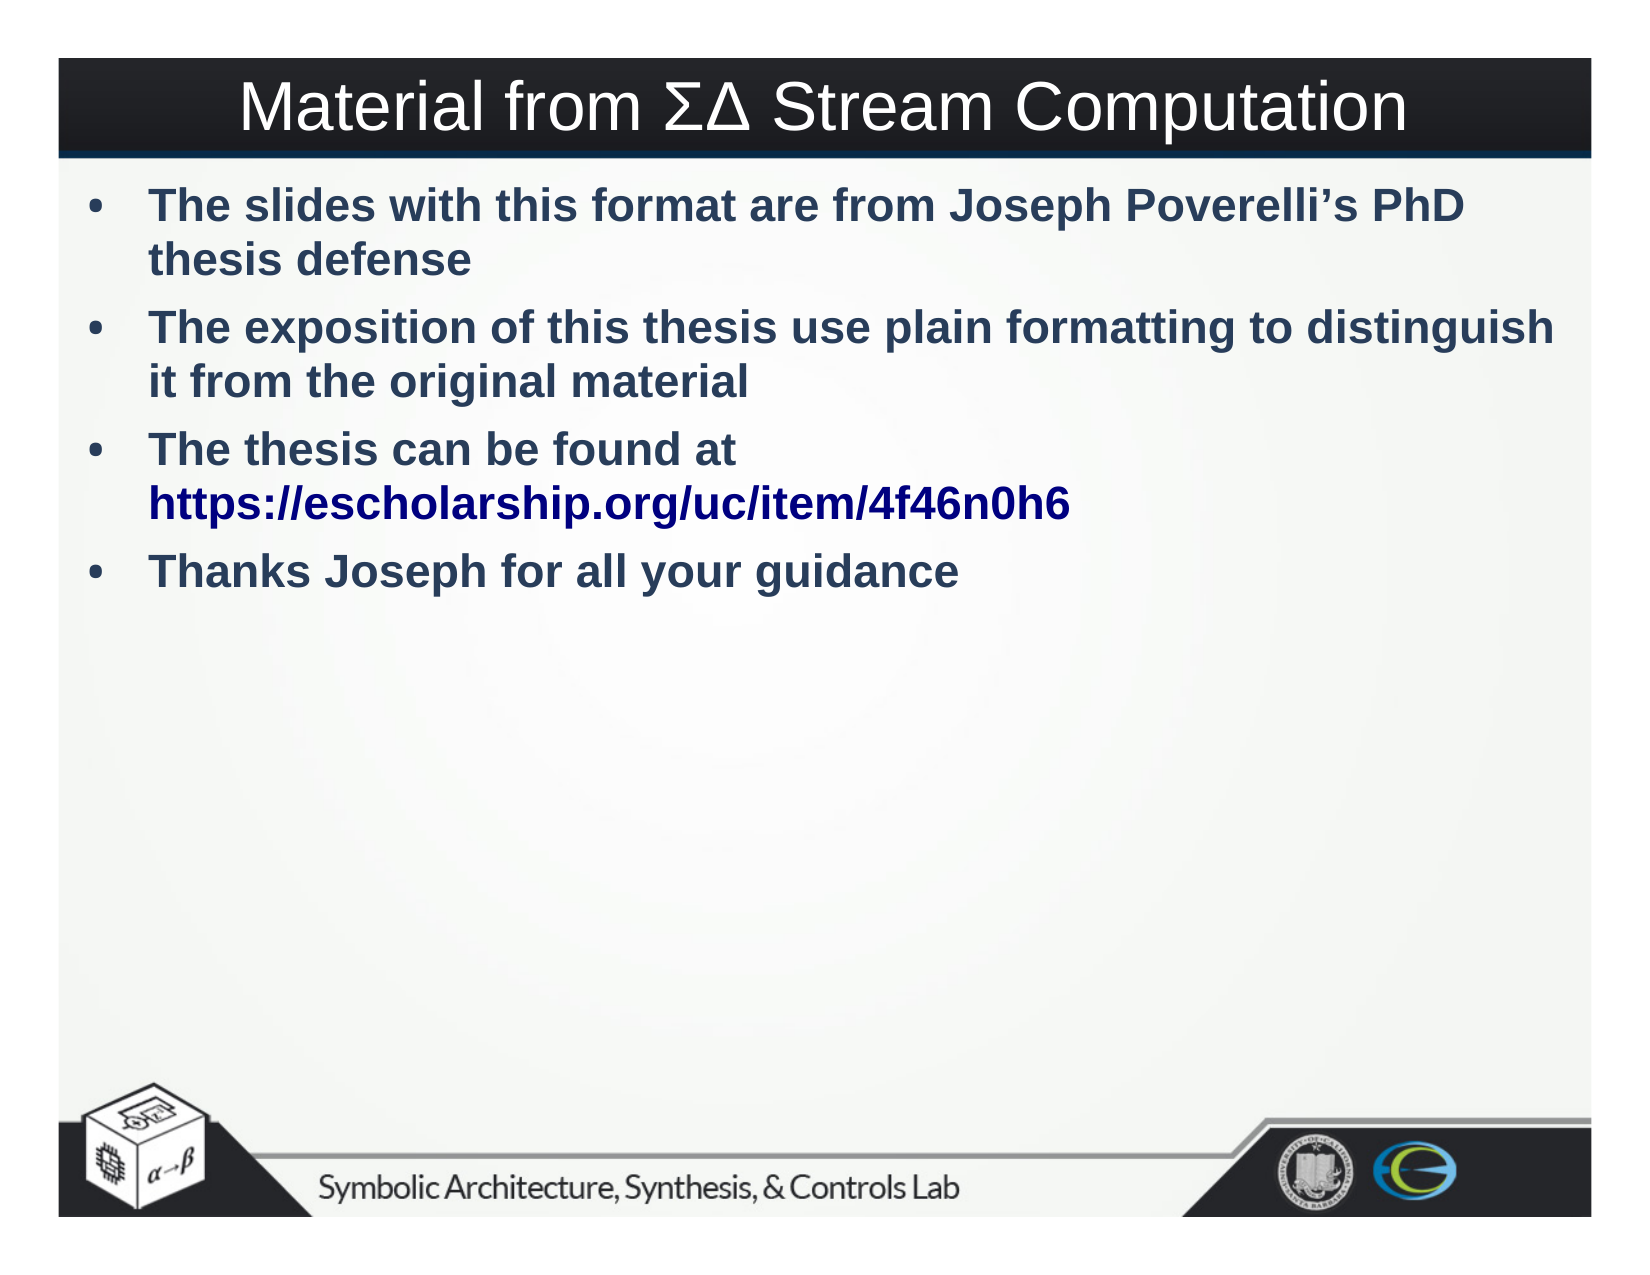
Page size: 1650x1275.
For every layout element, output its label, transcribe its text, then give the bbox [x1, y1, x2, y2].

picture [58, 58, 1592, 1217]
title Material from ΣΔ Stream Computation [69, 57, 1580, 156]
list The slides with this format are from Joseph Poverelli’s PhD thesis defense The exposition of this thesis use plain formatting to distinguish it from the original material The thesis can be found at https://escholarship.org/uc/item/4f46n0h6 Thanks Joseph for all your guidance [71, 169, 1581, 841]
